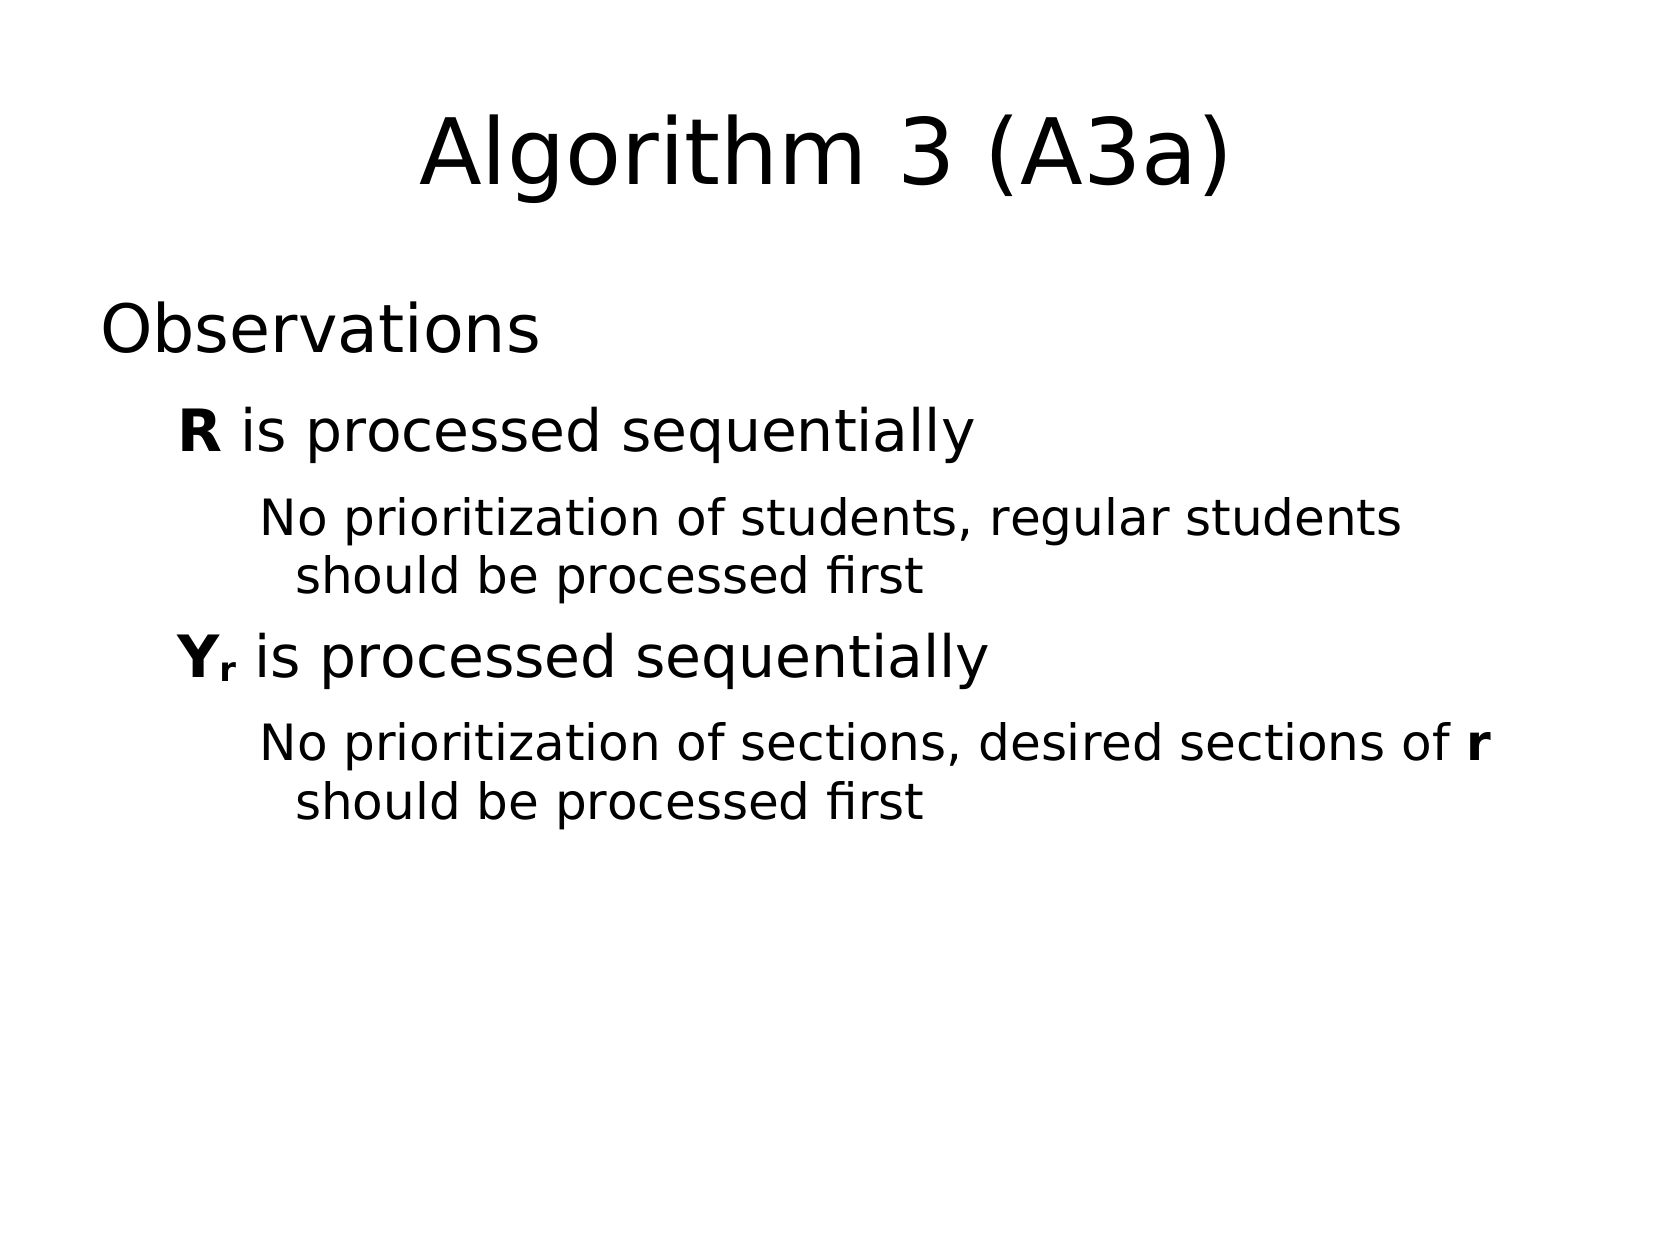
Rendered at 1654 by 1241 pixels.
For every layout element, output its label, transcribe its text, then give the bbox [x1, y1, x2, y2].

title Algorithm 3 (A3a) [82, 56, 1571, 250]
list Observations R is processed sequentially No prioritization of students, regular students should be processed first Yr is processed sequentially No prioritization of sections, desired sections of r should be processed first [82, 290, 1571, 1094]
